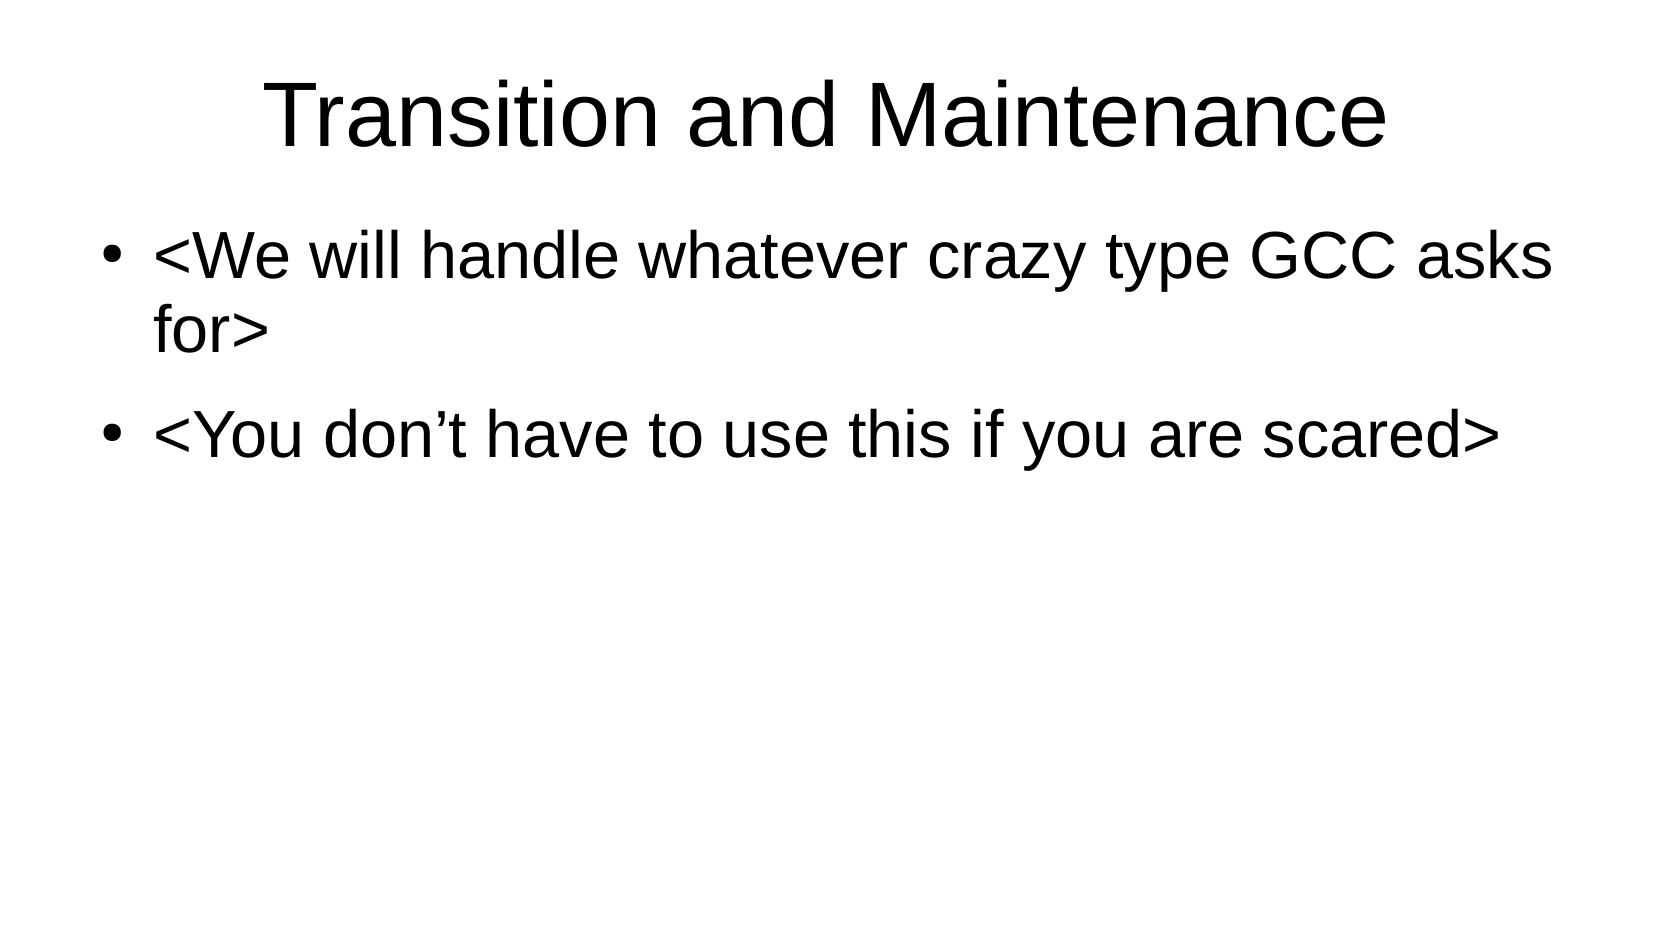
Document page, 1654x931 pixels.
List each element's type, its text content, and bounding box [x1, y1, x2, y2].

list <We will handle whatever crazy type GCC asks for> <You don’t have to use this if you are scared> [82, 217, 1571, 758]
title Transition and Maintenance [82, 37, 1571, 193]
